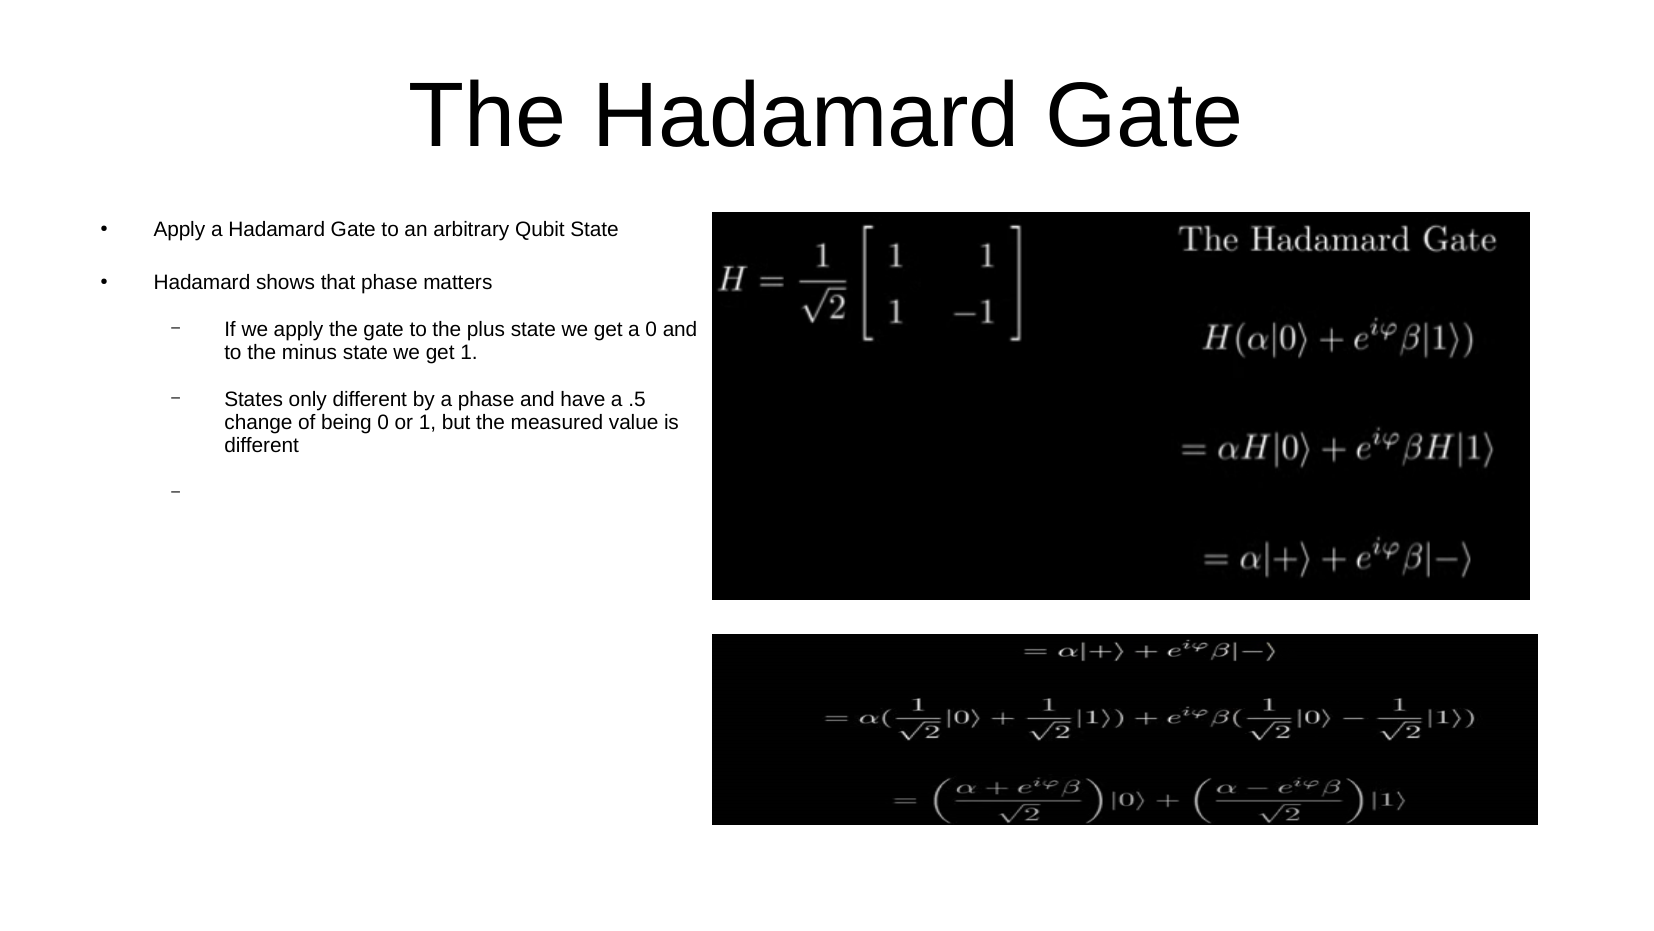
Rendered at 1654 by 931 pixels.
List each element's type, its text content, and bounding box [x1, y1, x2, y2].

list Apply a Hadamard Gate to an arbitrary Qubit State Hadamard shows that phase matters If we apply the gate to the plus state we get a 0 and to the minus state we get 1. States only different by a phase and have a .5 change of being 0 or 1, but the measured value is different [82, 217, 1571, 758]
picture [712, 634, 1538, 826]
picture [712, 212, 1530, 601]
title The Hadamard Gate [82, 37, 1571, 193]
